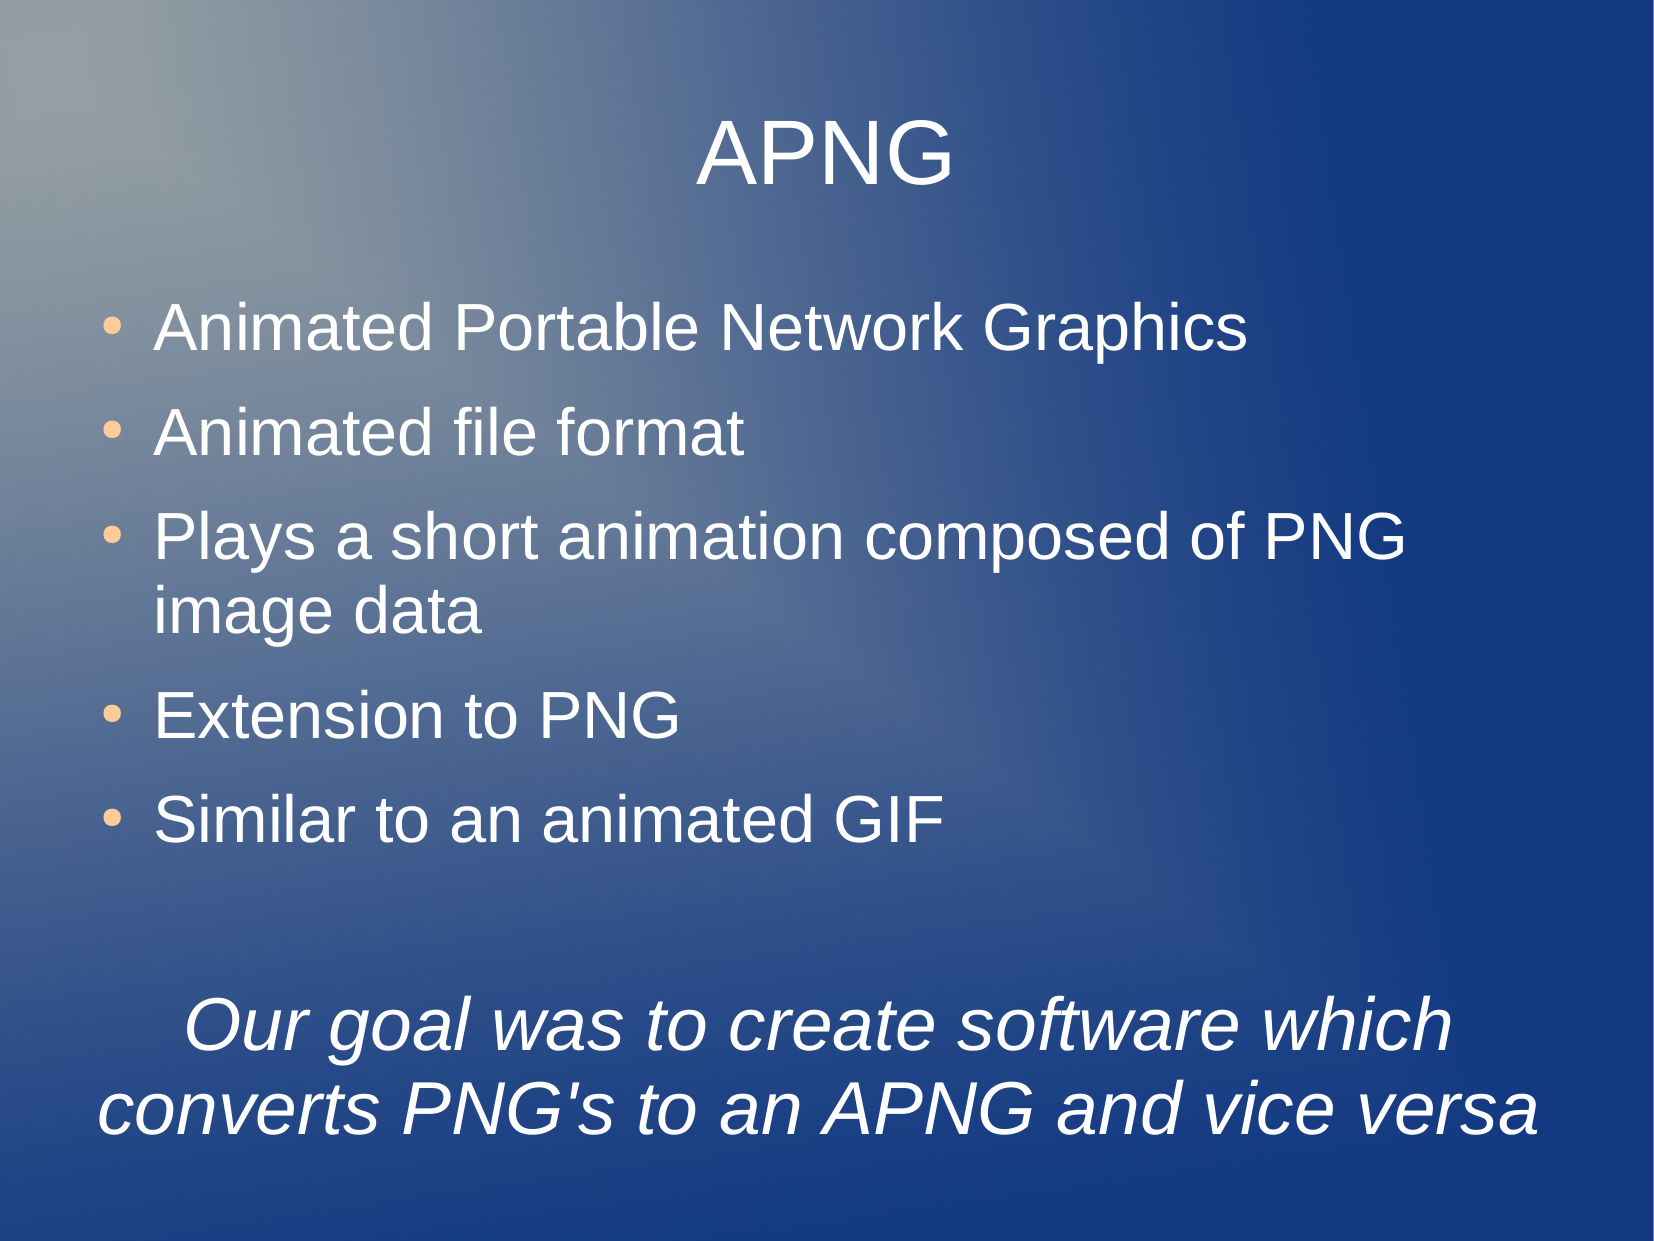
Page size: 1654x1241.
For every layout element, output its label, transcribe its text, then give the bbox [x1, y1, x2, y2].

picture [0, 0, 1654, 1241]
title Our goal was to create software which converts PNG's to an APNG and vice versa [75, 970, 1564, 1163]
title APNG [82, 56, 1571, 250]
list Animated Portable Network Graphics Animated file format Plays a short animation composed of PNG image data Extension to PNG Similar to an animated GIF [82, 290, 1571, 1094]
